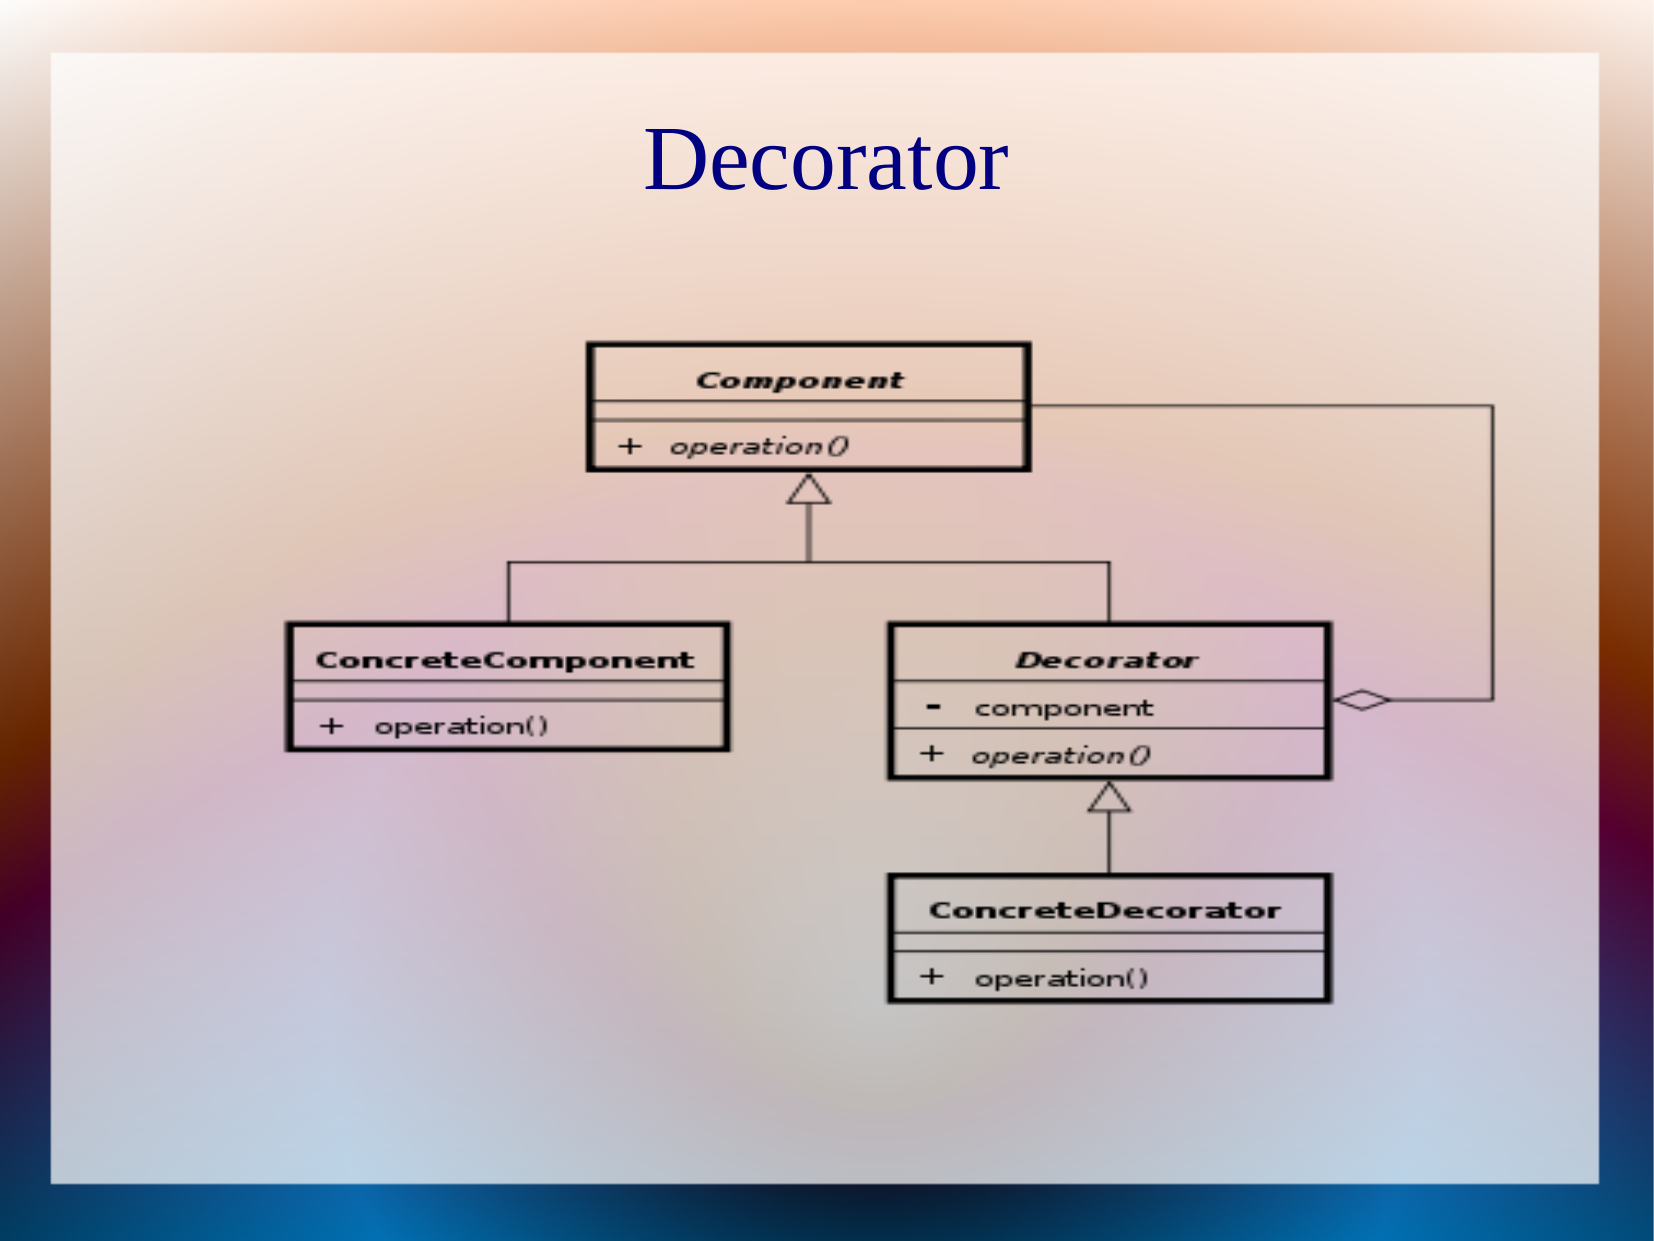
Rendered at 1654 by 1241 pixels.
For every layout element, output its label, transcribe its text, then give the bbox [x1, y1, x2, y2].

title Decorator [82, 55, 1571, 263]
picture [0, 0, 1654, 1241]
